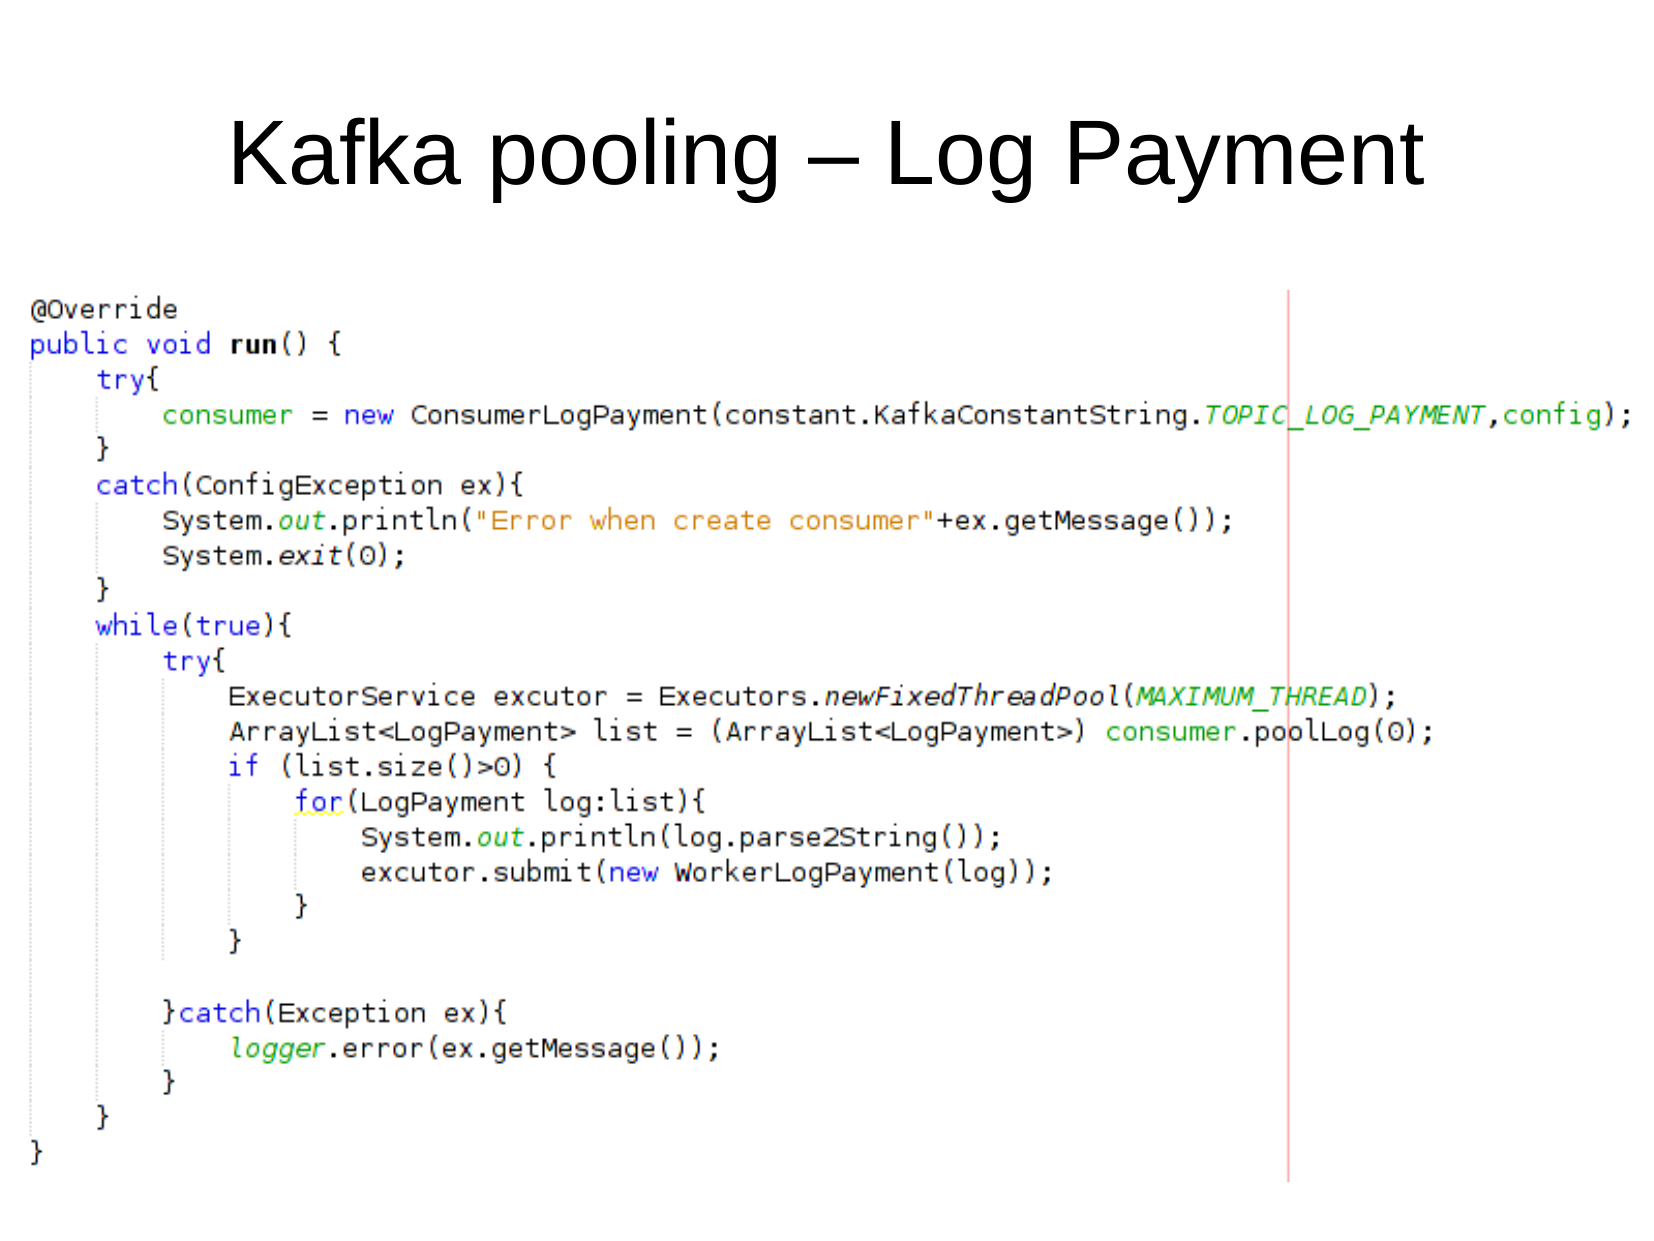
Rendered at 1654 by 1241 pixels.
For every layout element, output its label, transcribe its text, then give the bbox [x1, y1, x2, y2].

picture [1, 290, 1654, 1182]
title Kafka pooling – Log Payment [82, 49, 1571, 257]
